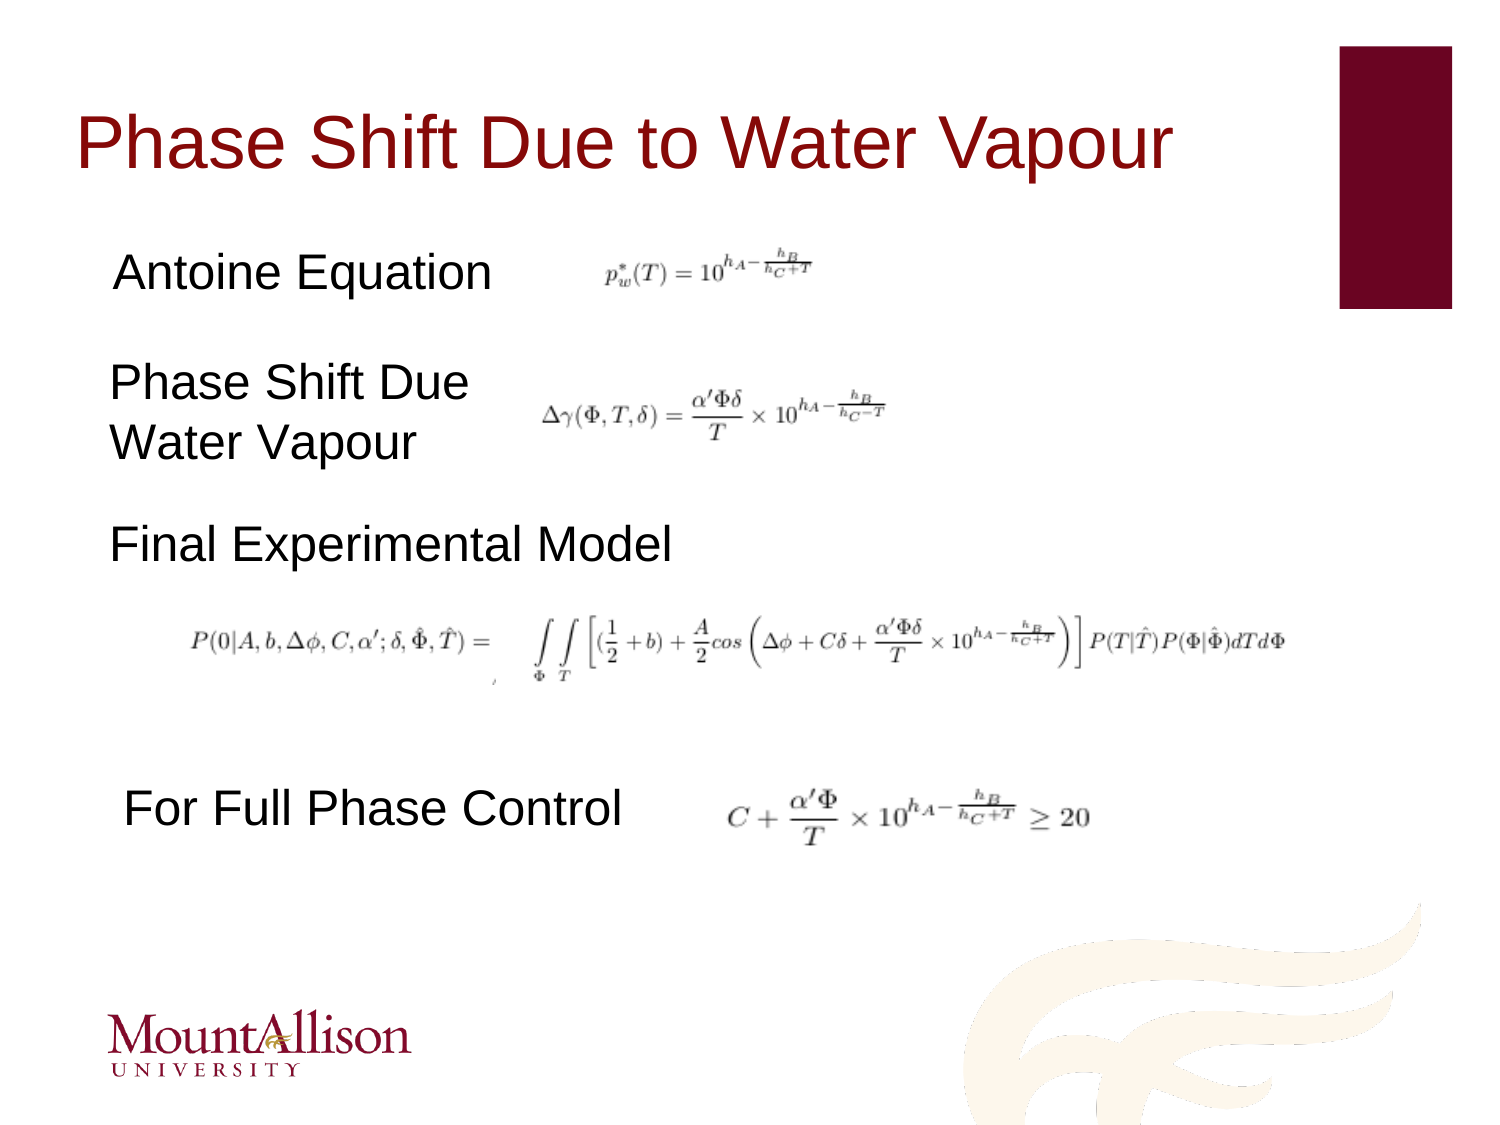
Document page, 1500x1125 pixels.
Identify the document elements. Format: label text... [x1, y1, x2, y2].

text_box Final Experimental Model [94, 503, 688, 579]
picture [696, 768, 1113, 875]
title Phase Shift Due to Water Vapour [75, 44, 1425, 233]
text_box For Full Phase Control [108, 767, 638, 843]
picture [107, 901, 1423, 1125]
picture [507, 366, 938, 461]
picture [165, 611, 496, 686]
text_box Phase Shift Due Water Vapour [94, 342, 500, 478]
picture [543, 218, 863, 331]
text_box Antoine Equation [97, 232, 508, 308]
picture [532, 600, 1300, 697]
